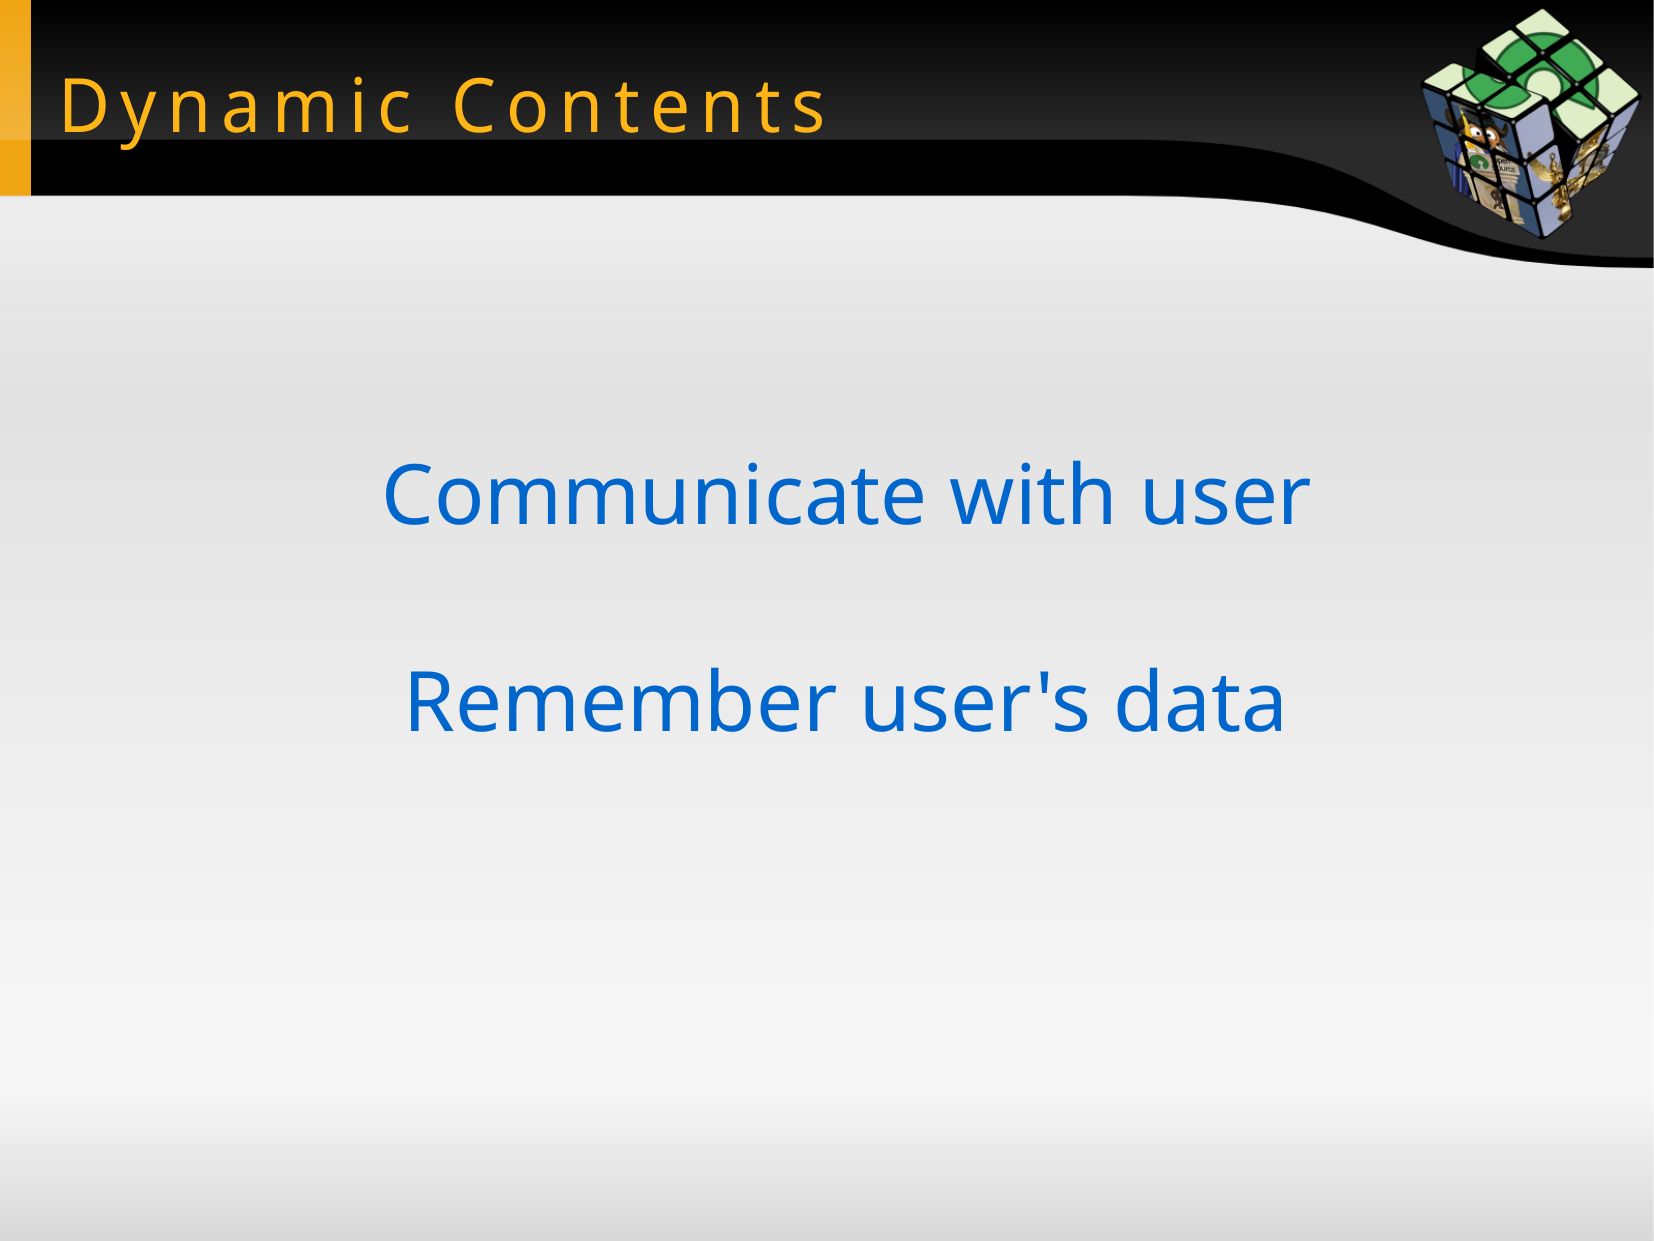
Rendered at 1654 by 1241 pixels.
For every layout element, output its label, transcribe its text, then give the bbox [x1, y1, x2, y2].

picture [0, 0, 1654, 1241]
text_box Remember user's data [389, 634, 1265, 743]
text_box Communicate with user [367, 428, 1287, 537]
title Dynamic Contents [59, 29, 1270, 178]
